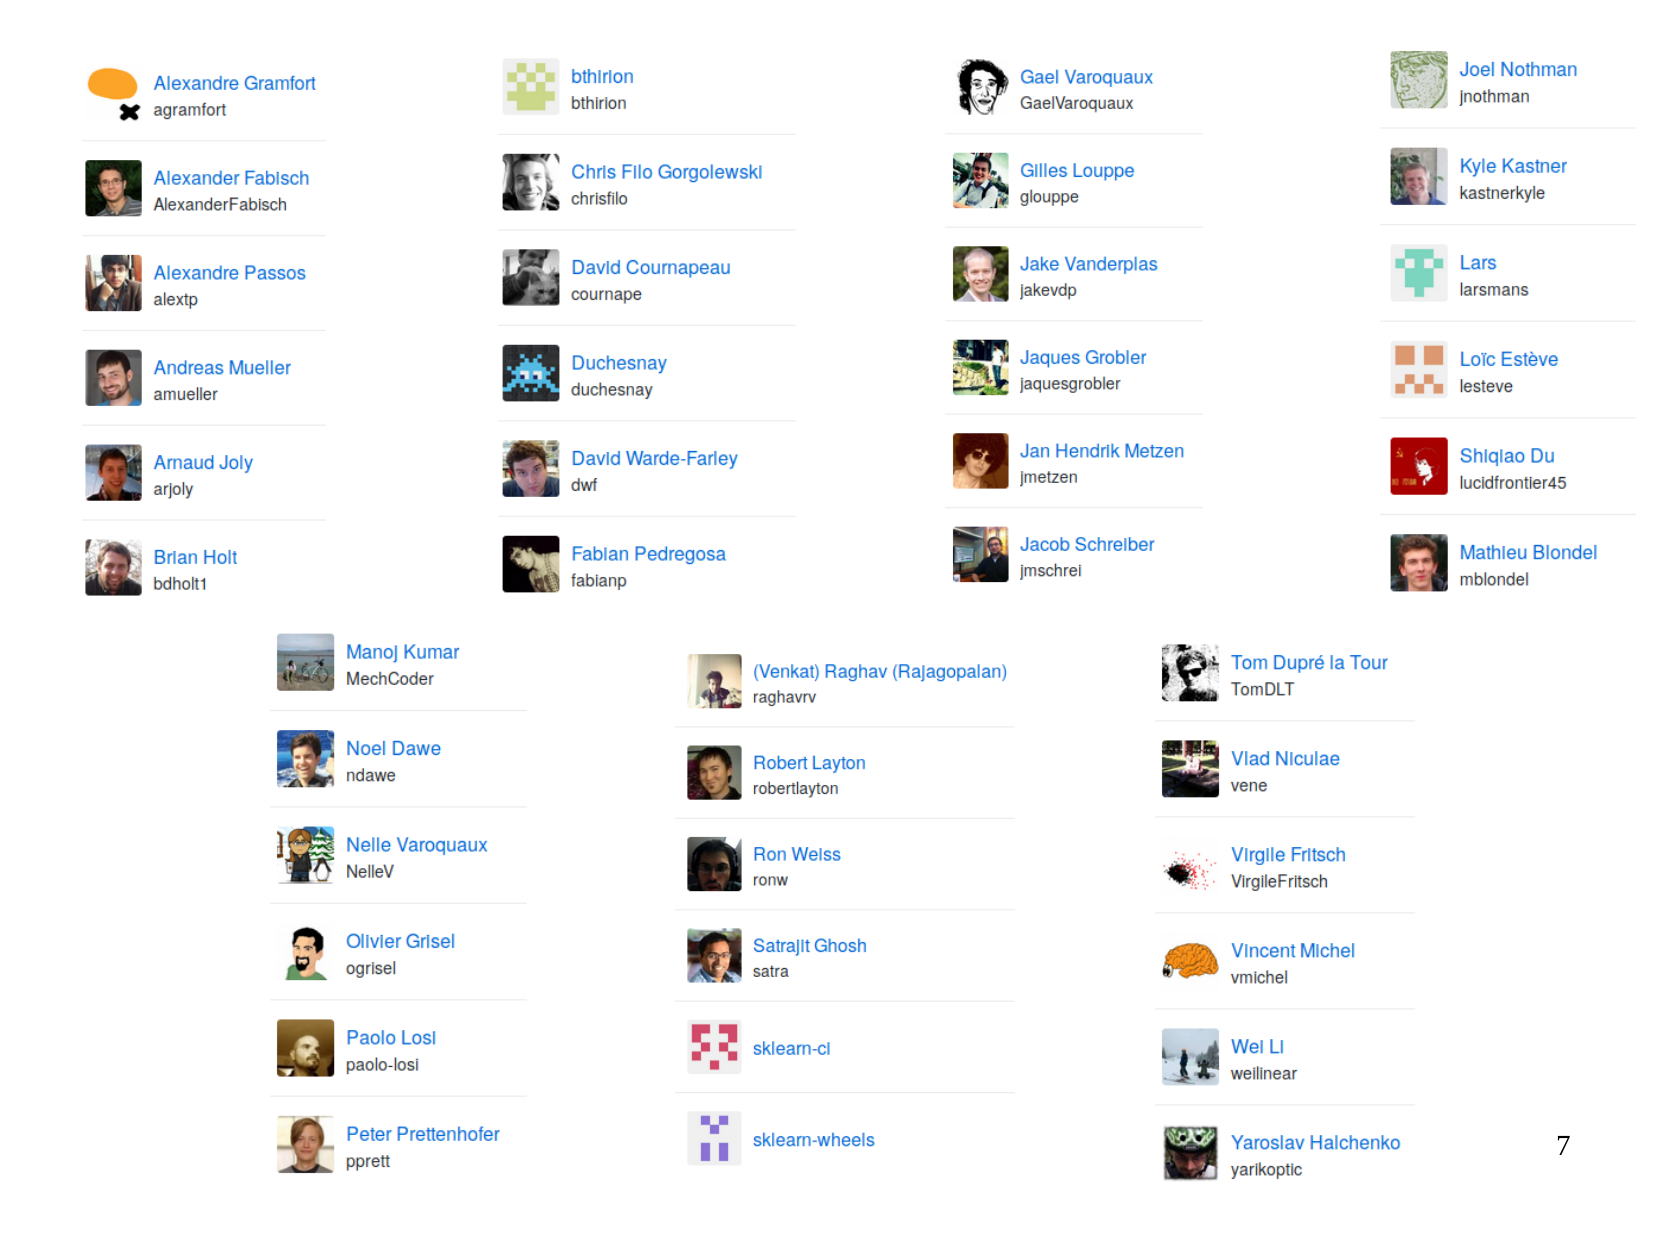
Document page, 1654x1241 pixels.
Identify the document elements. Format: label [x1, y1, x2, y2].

picture [82, 49, 326, 605]
picture [498, 49, 796, 597]
picture [675, 644, 1015, 1171]
picture [1380, 44, 1636, 607]
picture [270, 629, 527, 1186]
picture [945, 49, 1203, 597]
picture [1155, 635, 1415, 1186]
